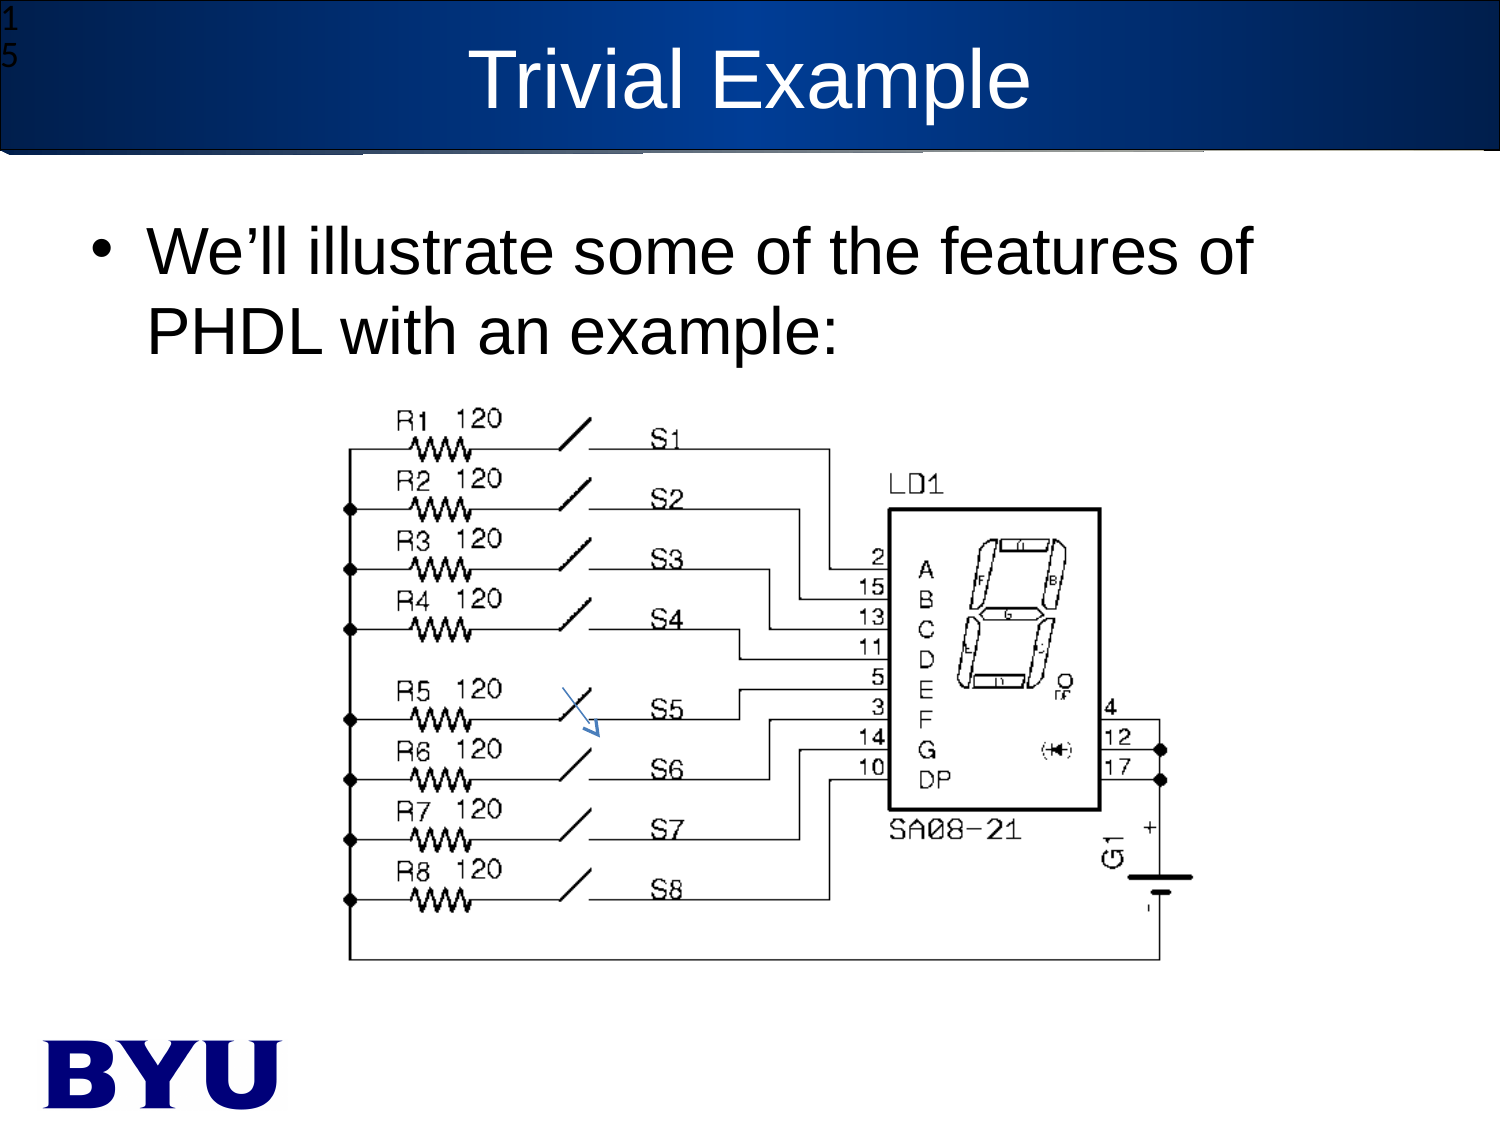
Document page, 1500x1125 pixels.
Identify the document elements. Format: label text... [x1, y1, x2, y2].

list We’ll illustrate some of the features of PHDL with an example: [75, 200, 1425, 1013]
title Trivial Example [75, 0, 1425, 150]
picture [37, 1039, 288, 1111]
picture [323, 390, 1200, 988]
